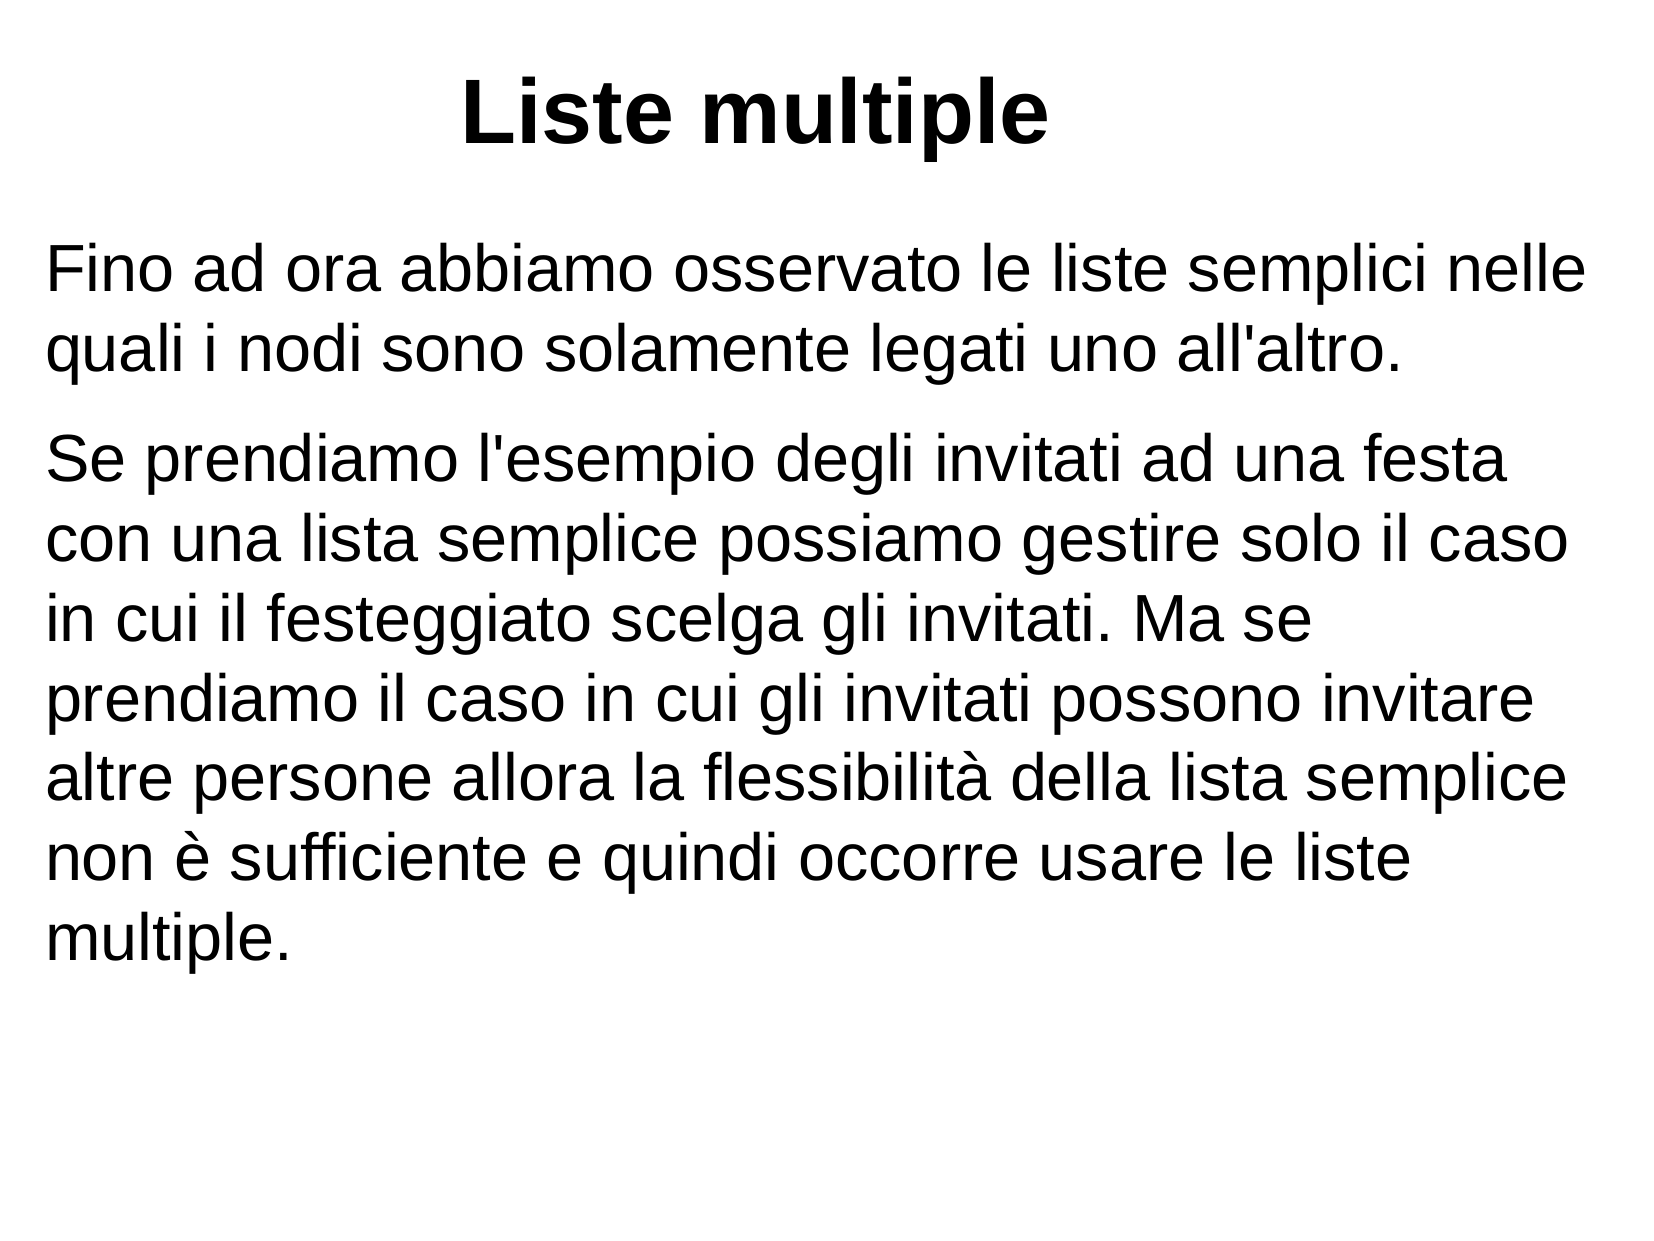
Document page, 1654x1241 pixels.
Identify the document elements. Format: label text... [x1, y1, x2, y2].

subtitle Fino ad ora abbiamo osservato le liste semplici nelle quali i nodi sono solamente legati uno all'altro. Se prendiamo l'esempio degli invitati ad una festa con una lista semplice possiamo gestire solo il caso in cui il festeggiato scelga gli invitati. Ma se prendiamo il caso in cui gli invitati possono invitare altre persone allora la flessibilità della lista semplice non è sufficiente e quindi occorre usare le liste multiple. [45, 225, 1591, 1197]
title Liste multiple [11, 2, 1501, 211]
